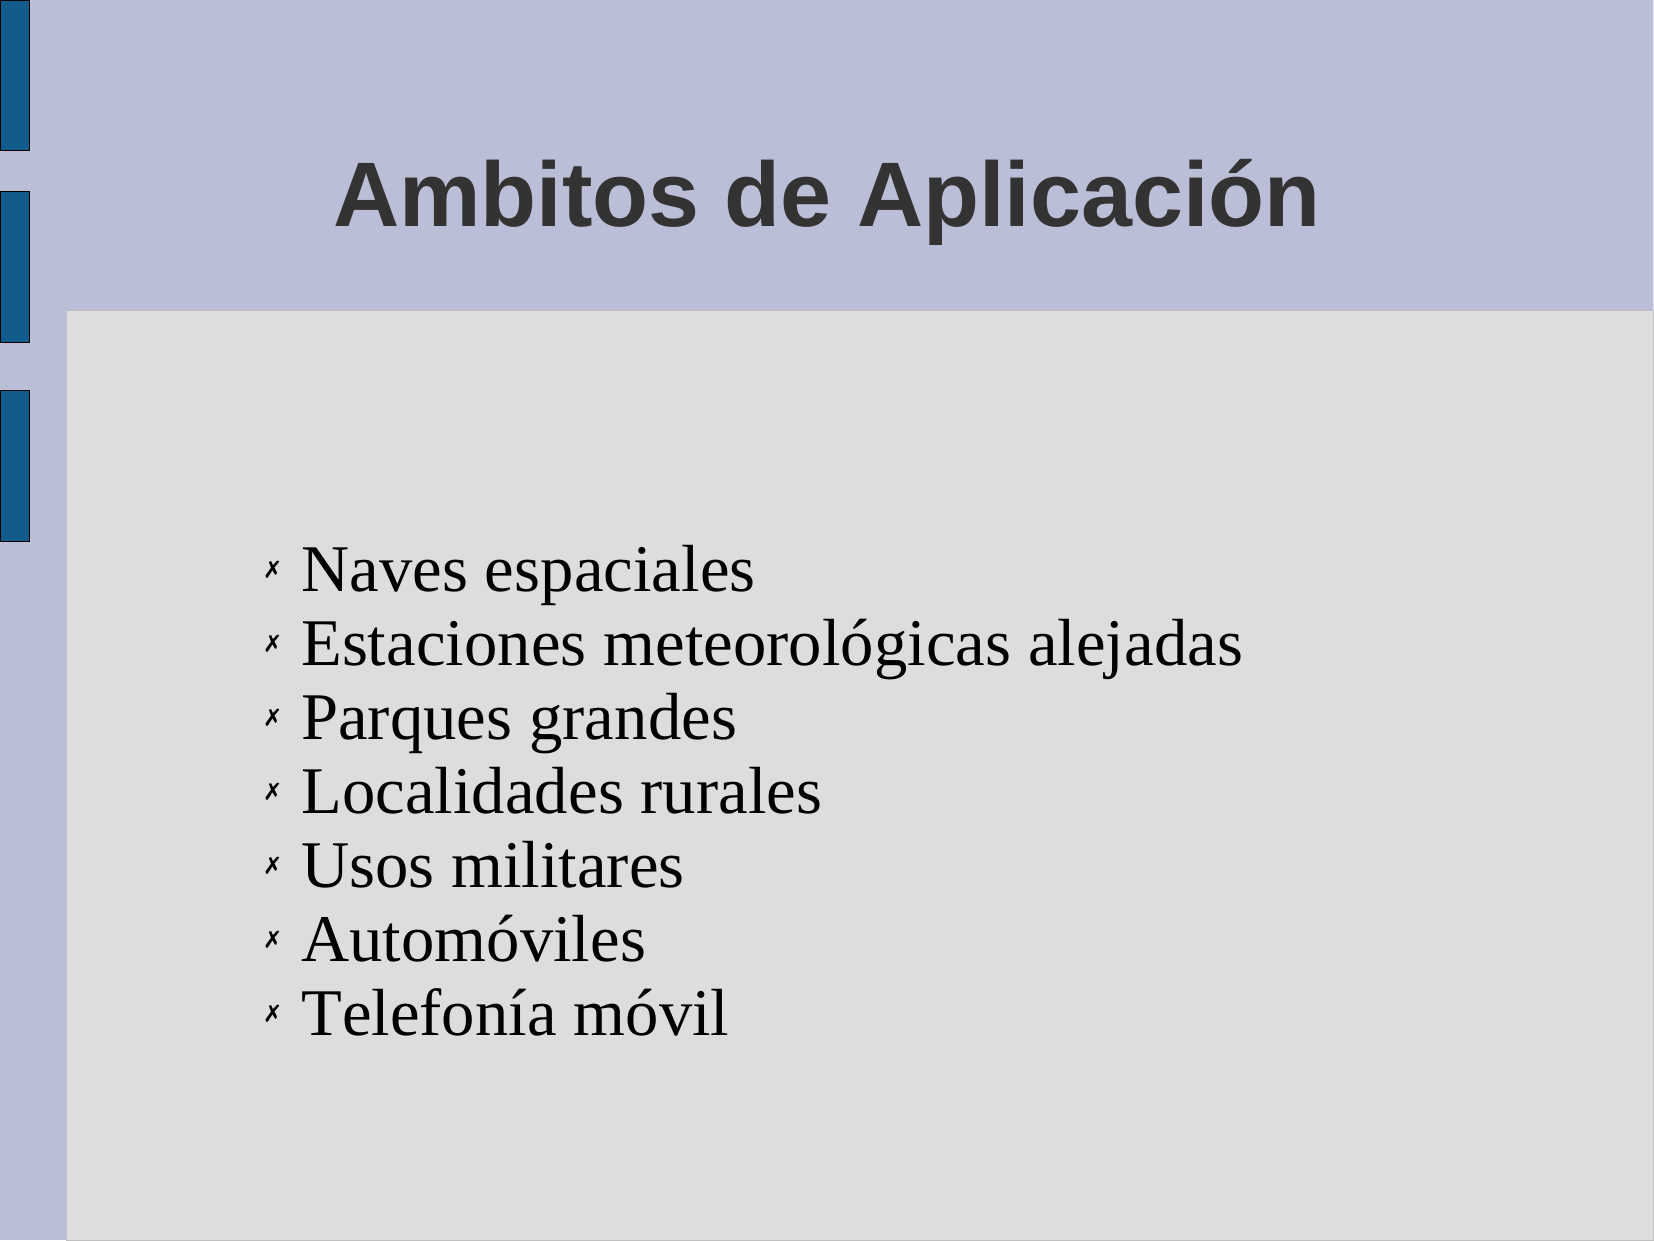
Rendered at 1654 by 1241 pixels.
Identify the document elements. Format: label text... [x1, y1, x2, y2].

title Ambitos de Aplicación [121, 91, 1534, 299]
text_box Naves espaciales Estaciones meteorológicas alejadas Parques grandes Localidades rurales Usos militares Automóviles Telefonía móvil [265, 352, 1625, 1156]
